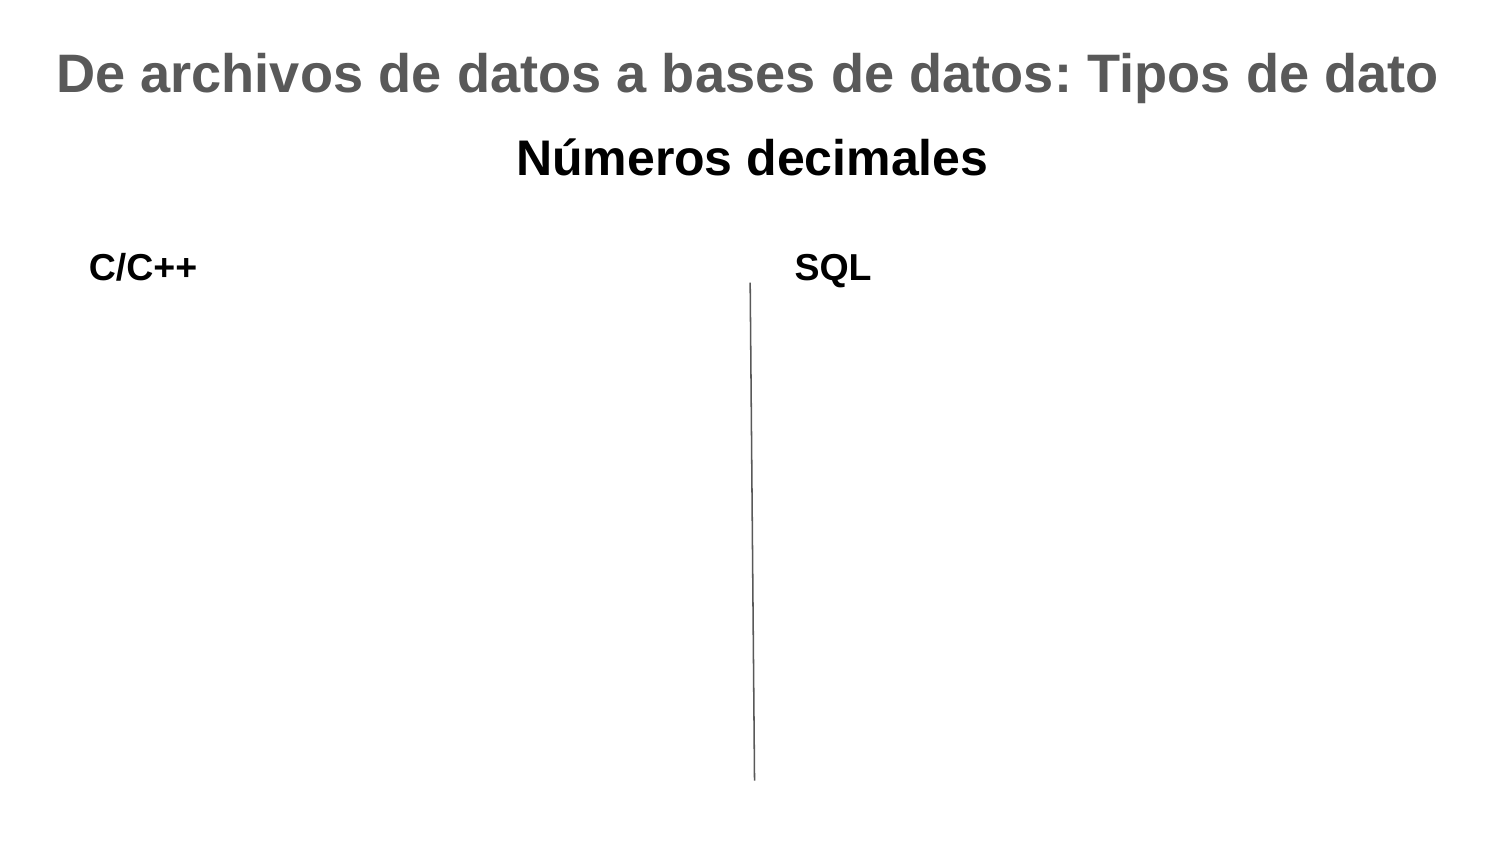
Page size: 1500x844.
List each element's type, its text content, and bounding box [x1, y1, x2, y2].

subtitle De archivos de datos a bases de datos: Tipos de dato [30, 23, 1467, 154]
text_box Números decimales [57, 110, 1448, 196]
text_box SQL [779, 228, 913, 290]
text_box C/C++ [73, 228, 248, 290]
